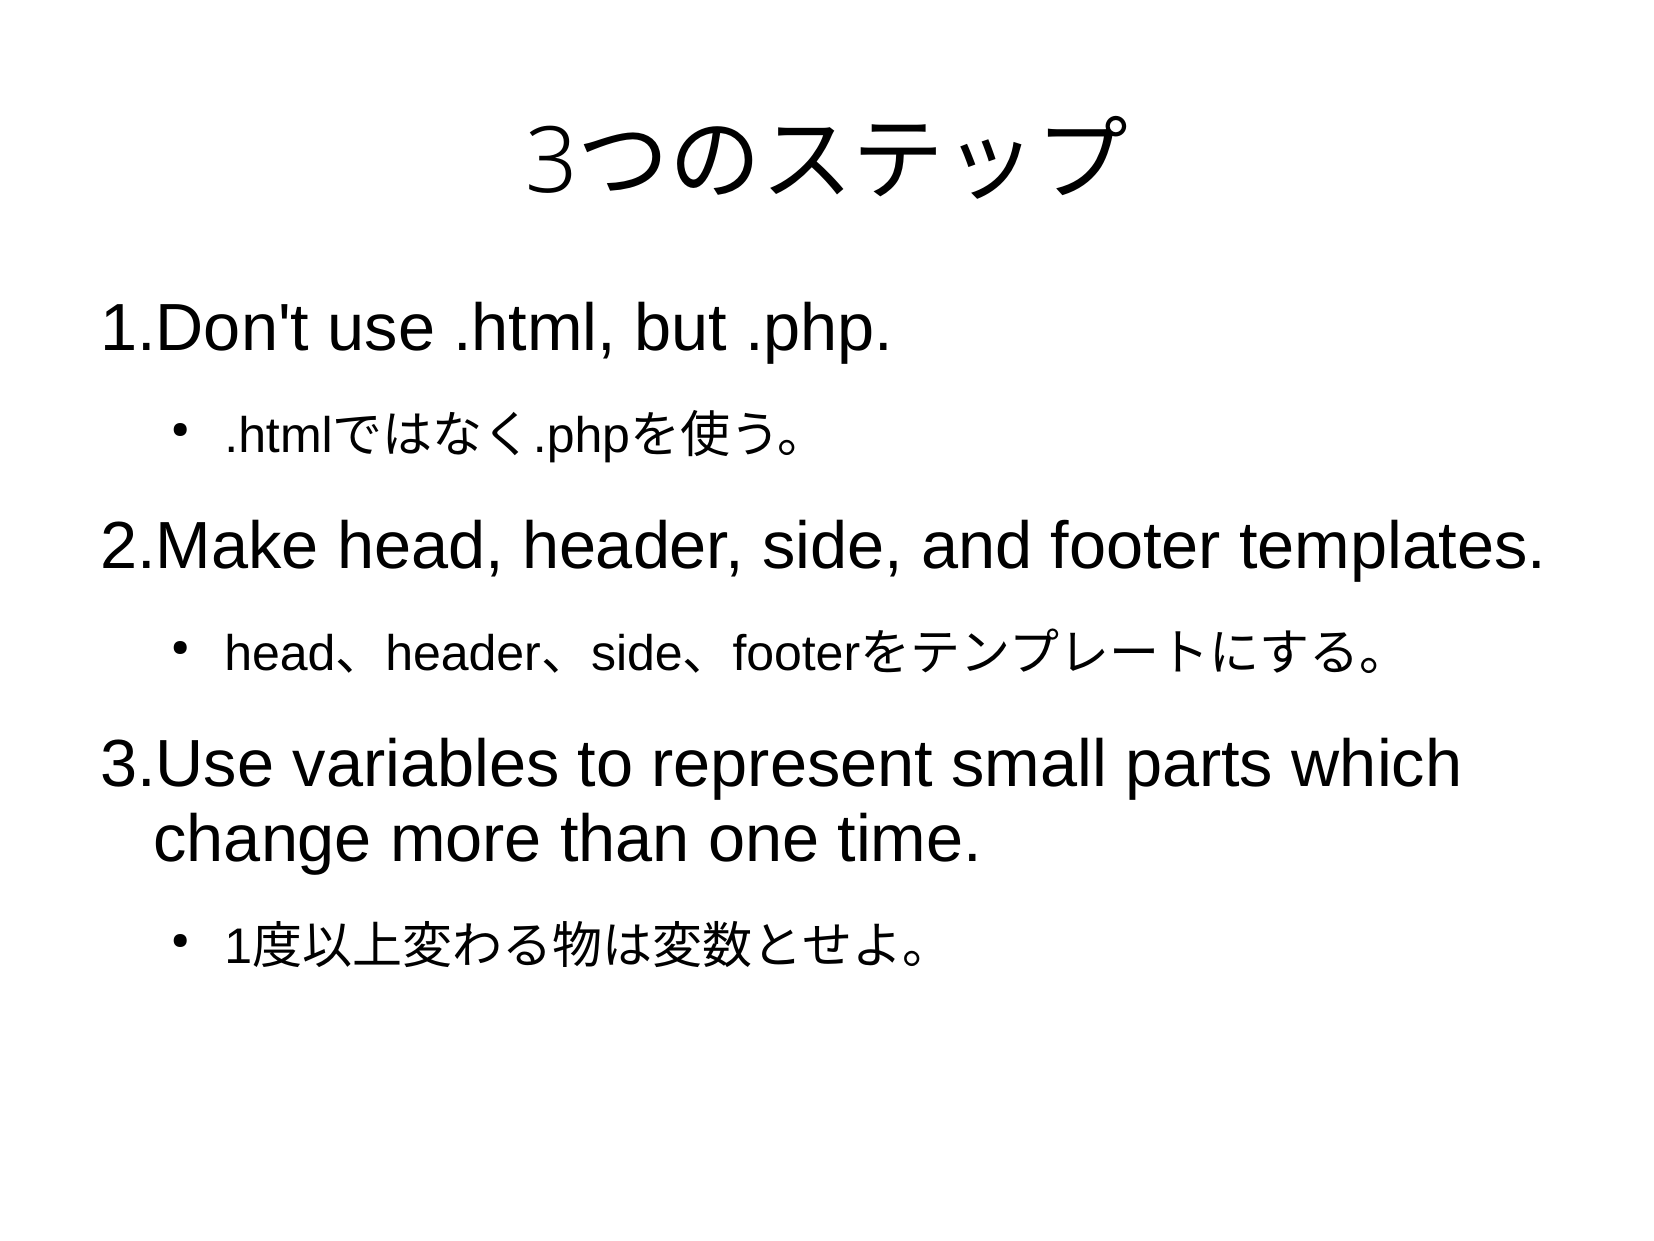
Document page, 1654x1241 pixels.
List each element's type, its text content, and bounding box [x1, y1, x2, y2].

list Don't use .html, but .php. .htmlではなく.phpを使う。 Make head, header, side, and footer templates. head、header、side、footerをテンプレートにする。 Use variables to represent small parts which change more than one time. 1度以上変わる物は変数とせよ。 [82, 290, 1571, 1109]
title 3つのステップ [82, 49, 1571, 257]
